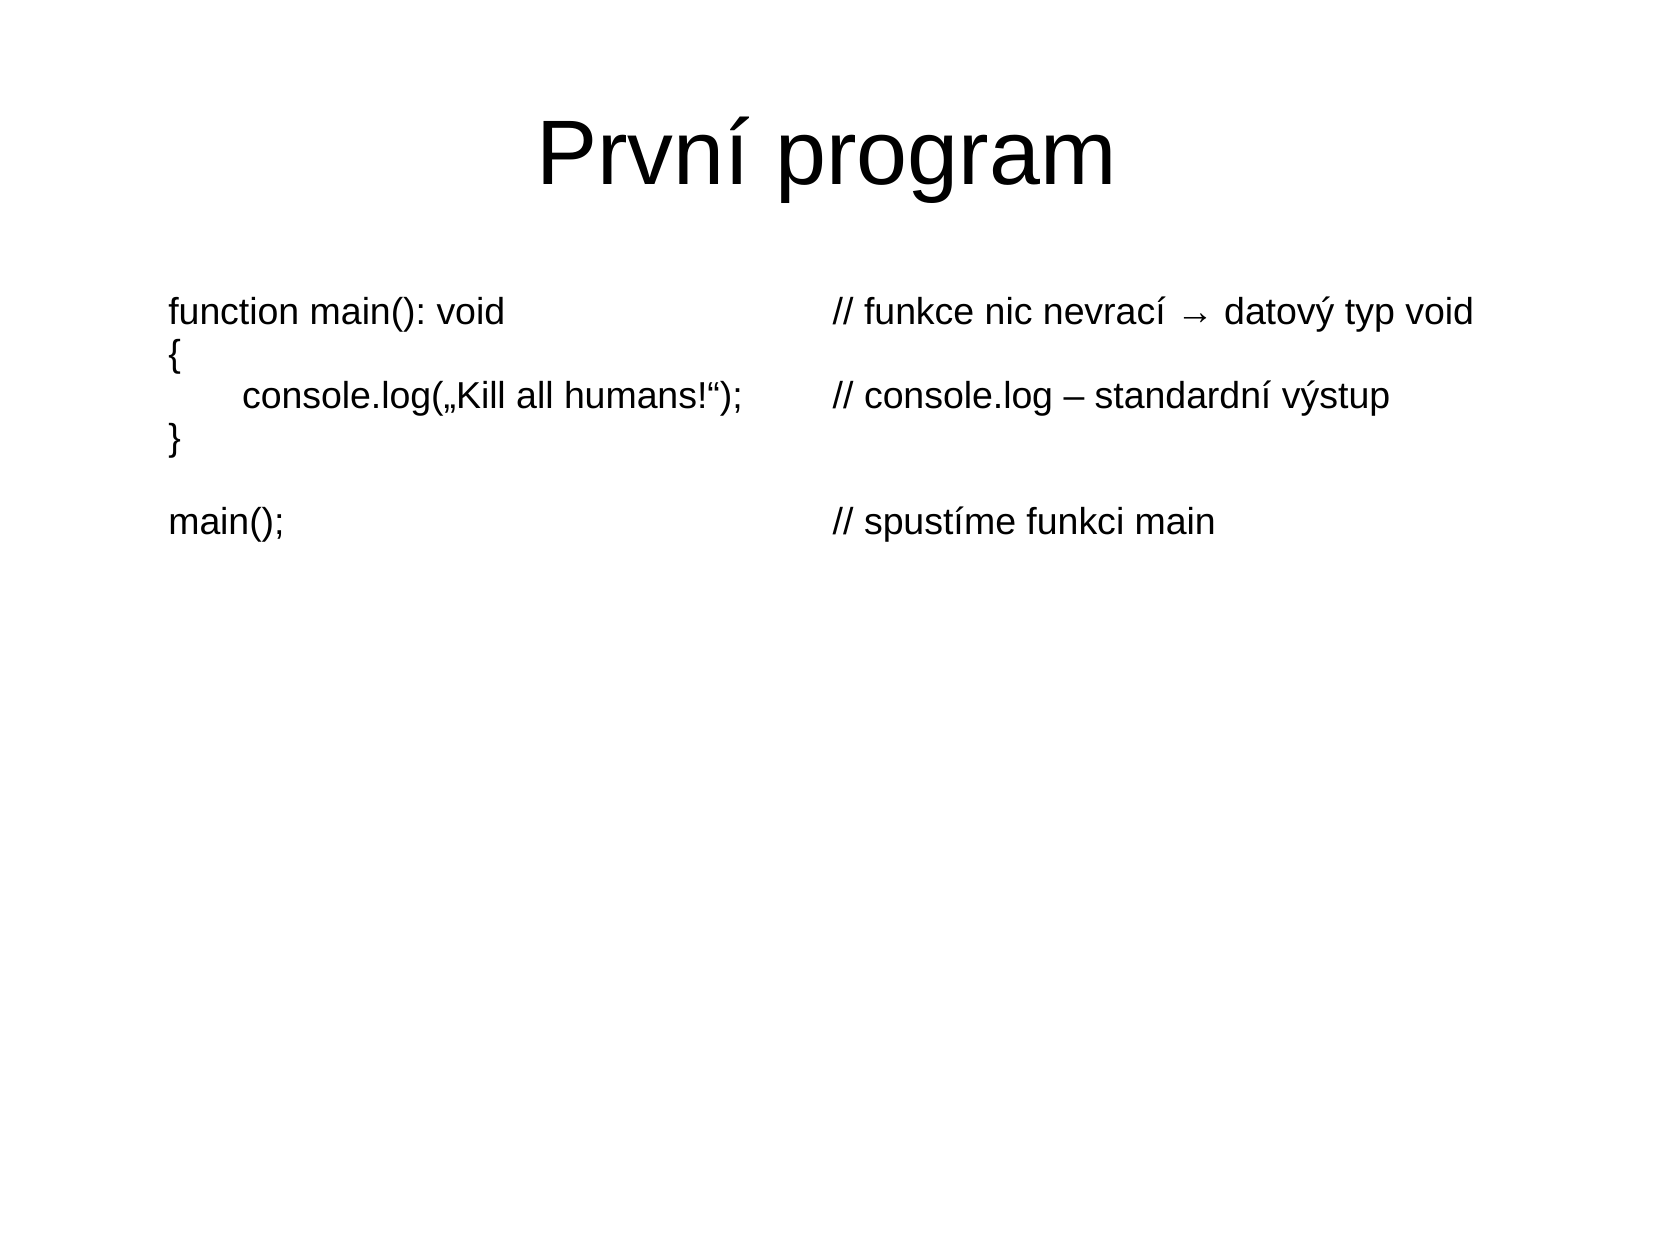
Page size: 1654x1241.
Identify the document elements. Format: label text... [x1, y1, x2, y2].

text_box function main(): void // funkce nic nevrací → datový typ void { console.log(„Kill all humans!“); // console.log – standardní výstup } main(); // spustíme funkci main [153, 283, 1490, 548]
title První program [82, 49, 1571, 257]
